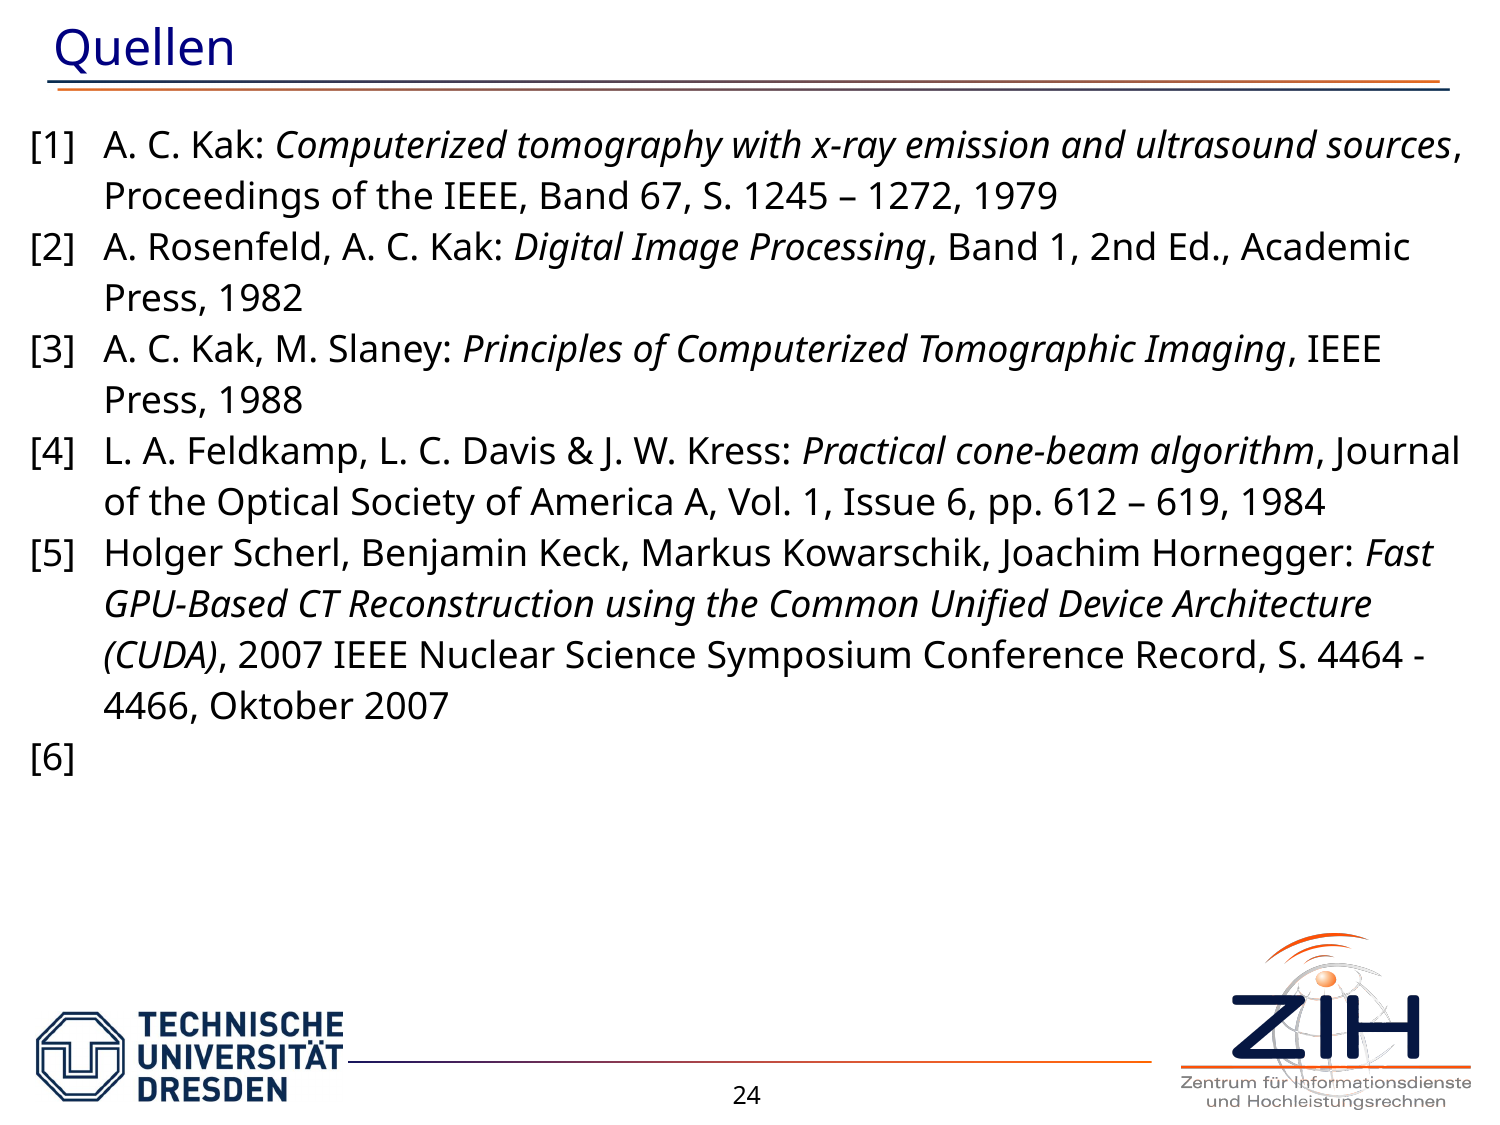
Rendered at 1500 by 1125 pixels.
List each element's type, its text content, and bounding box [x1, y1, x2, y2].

picture [47, 80, 1450, 91]
subtitle [1] A. C. Kak: Computerized tomography with x-ray emission and ultrasound sources, Proceedings of the IEEE, Band 67, S. 1245 – 1272, 1979 [2] A. Rosenfeld, A. C. Kak: Digital Image Processing, Band 1, 2nd Ed., Academic Press, 1982 [3] A. C. Kak, M. Slaney: Principles of Computerized Tomographic Imaging, IEEE Press, 1988 [4] L. A. Feldkamp, L. C. Davis & J. W. Kress: Practical cone-beam algorithm, Journal of the Optical Society of America A, Vol. 1, Issue 6, pp. 612 – 619, 1984 [5] Holger Scherl, Benjamin Keck, Markus Kowarschik, Joachim Hornegger: Fast GPU-Based CT Reconstruction using the Common Unified Device Architecture (CUDA), 2007 IEEE Nuclear Science Symposium Conference Record, S. 4464 - 4466, Oktober 2007 [6] [29, 118, 1471, 1125]
title Quellen [53, 12, 1453, 81]
